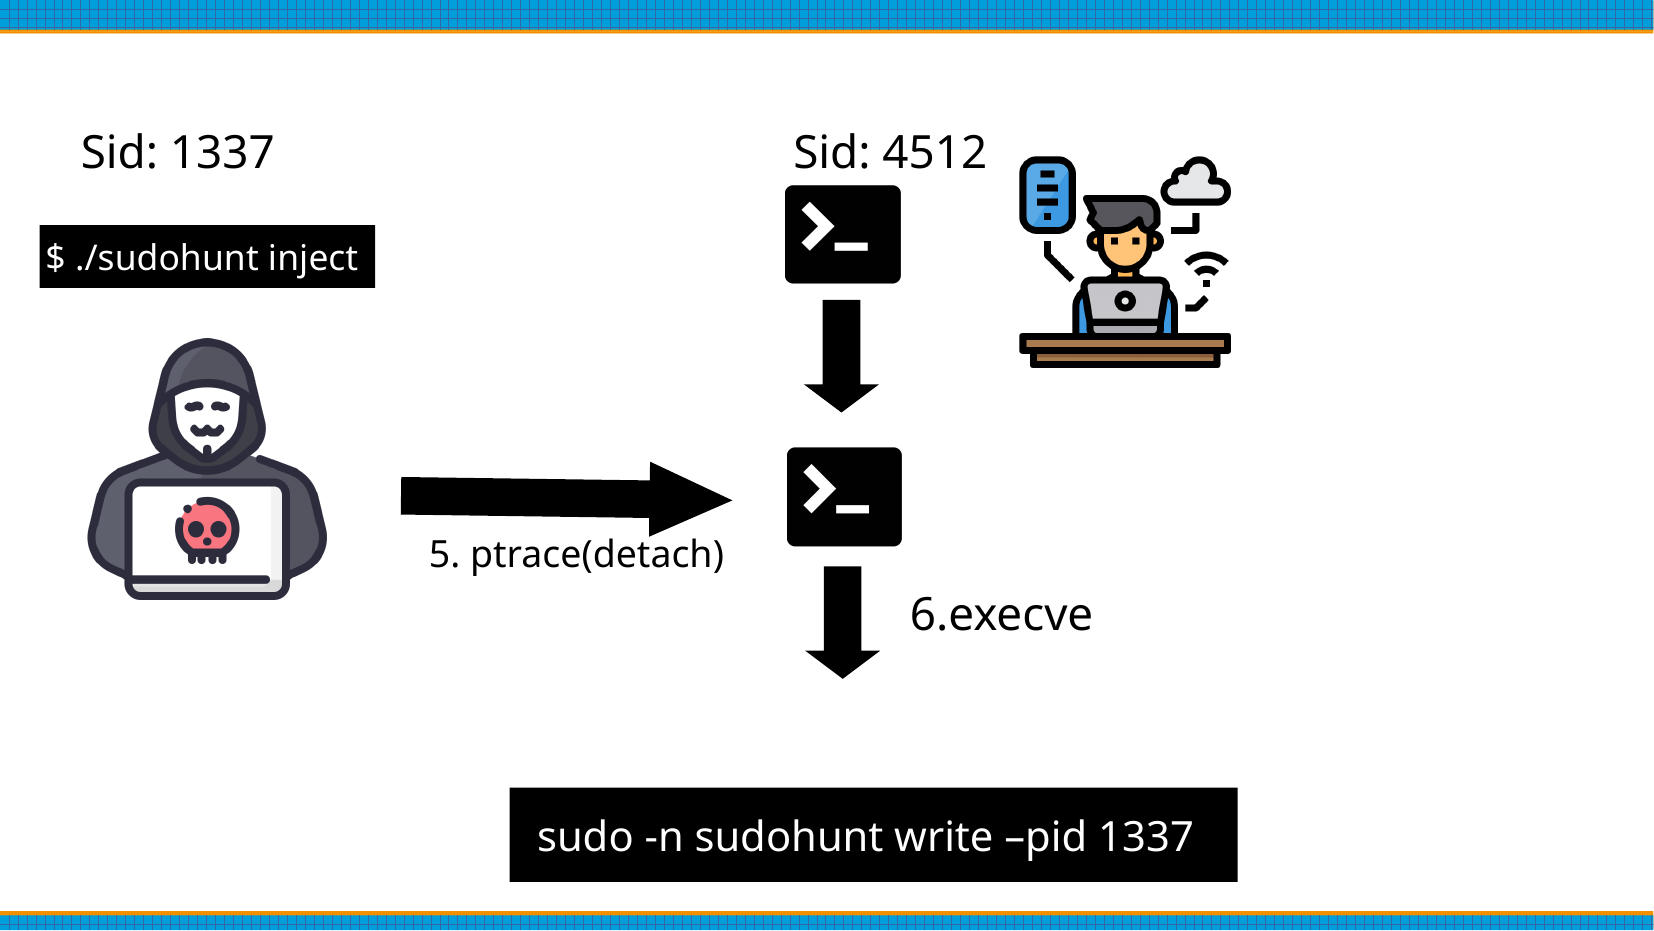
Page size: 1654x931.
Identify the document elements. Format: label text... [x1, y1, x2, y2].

text_box Sid: 1337 [75, 113, 301, 188]
text_box [400, 461, 733, 521]
picture [76, 338, 338, 601]
text_box $ ./sudohunt inject [39, 225, 376, 288]
picture [787, 431, 902, 563]
text_box sudo -n sudohunt write –pid 1337 [509, 787, 1238, 882]
picture [1012, 149, 1238, 375]
text_box 5. ptrace(detach) [422, 521, 761, 585]
text_box Sid: 4512 [787, 113, 1013, 188]
text_box 6.execve [903, 575, 1129, 650]
text_box [805, 566, 881, 679]
picture [785, 169, 901, 301]
text_box [803, 299, 879, 413]
